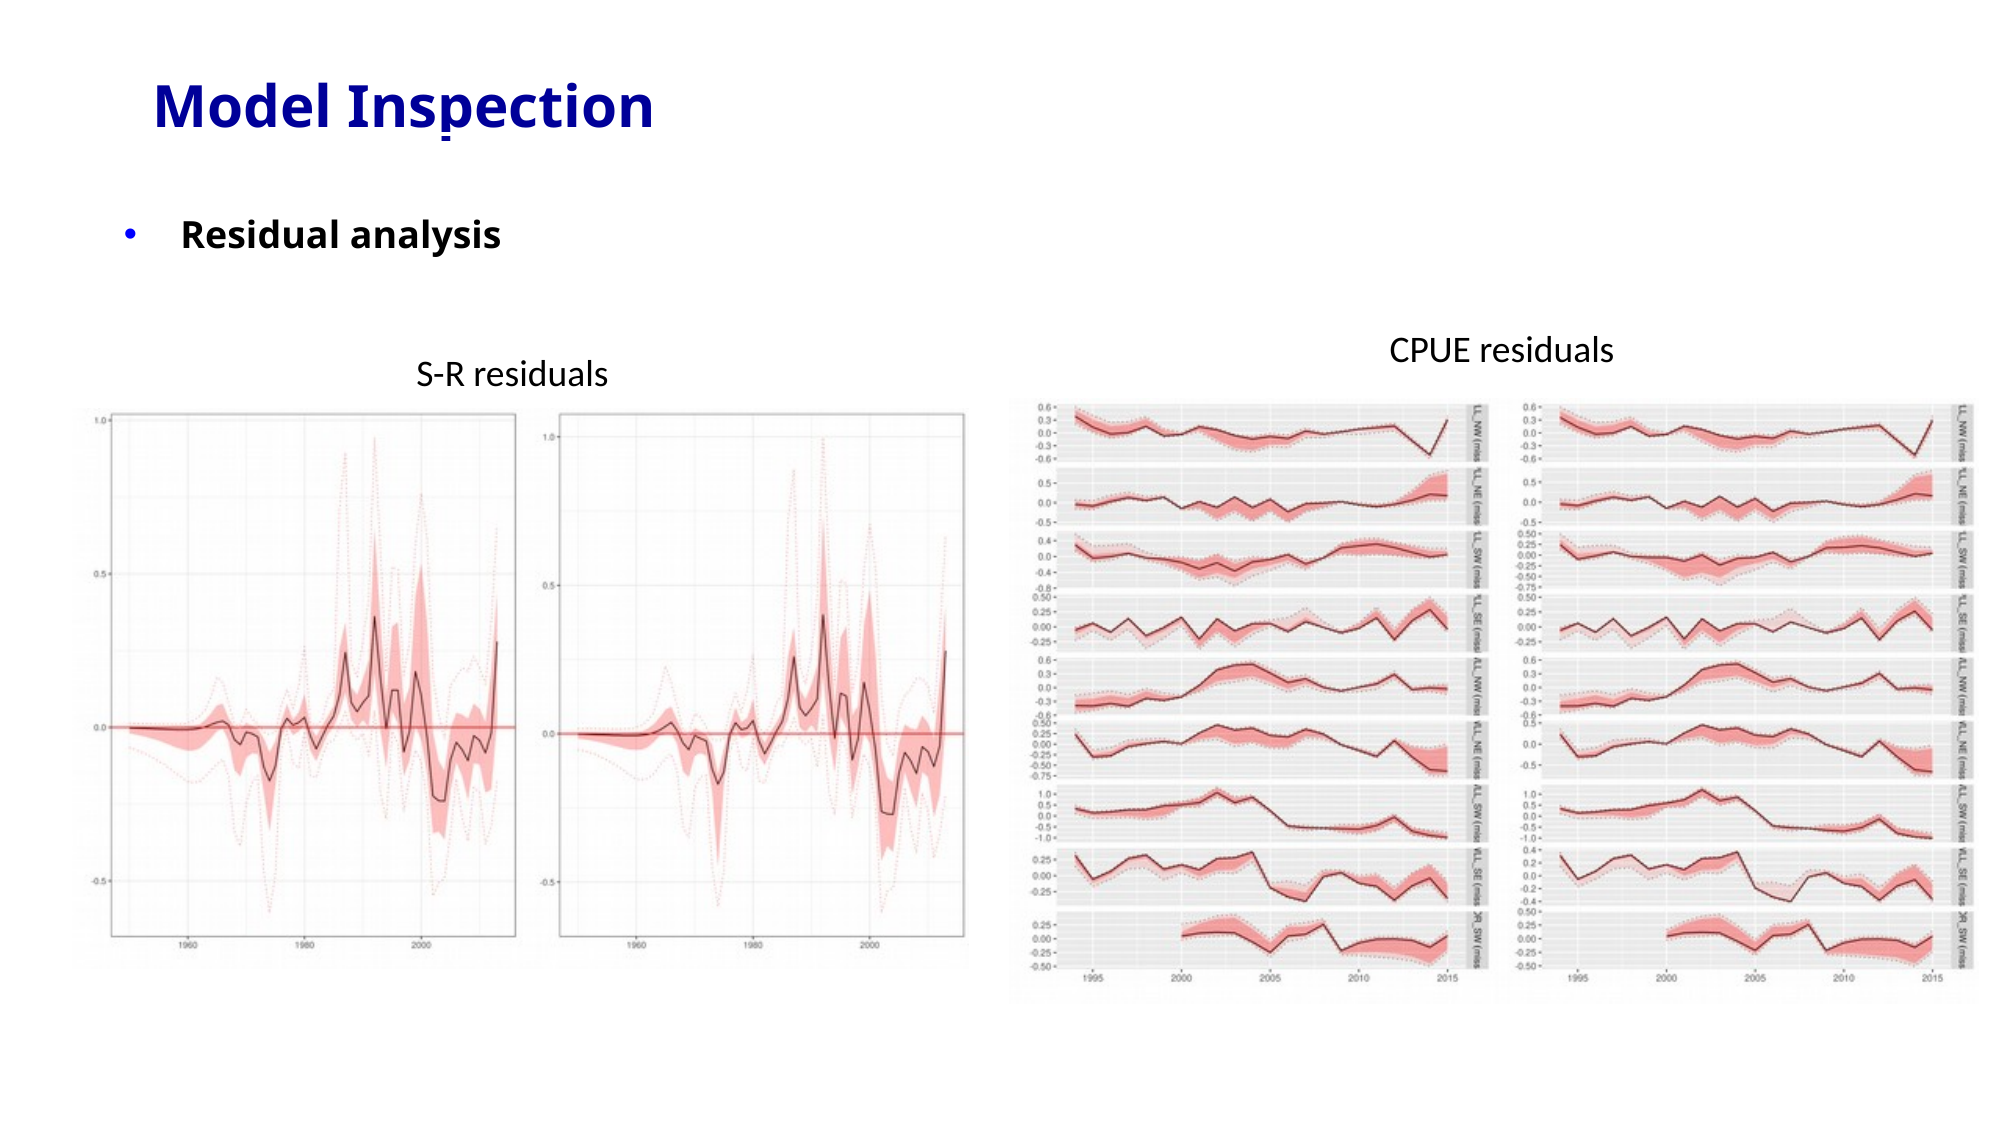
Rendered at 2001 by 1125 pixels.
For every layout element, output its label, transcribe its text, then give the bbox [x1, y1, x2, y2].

text_box Model Inspection [137, 0, 1863, 218]
picture [72, 408, 969, 969]
text_box Residual analysis [108, 203, 986, 309]
text_box CPUE residuals [1374, 318, 1630, 378]
text_box S-R residuals [401, 341, 657, 402]
picture [1009, 398, 1979, 1004]
